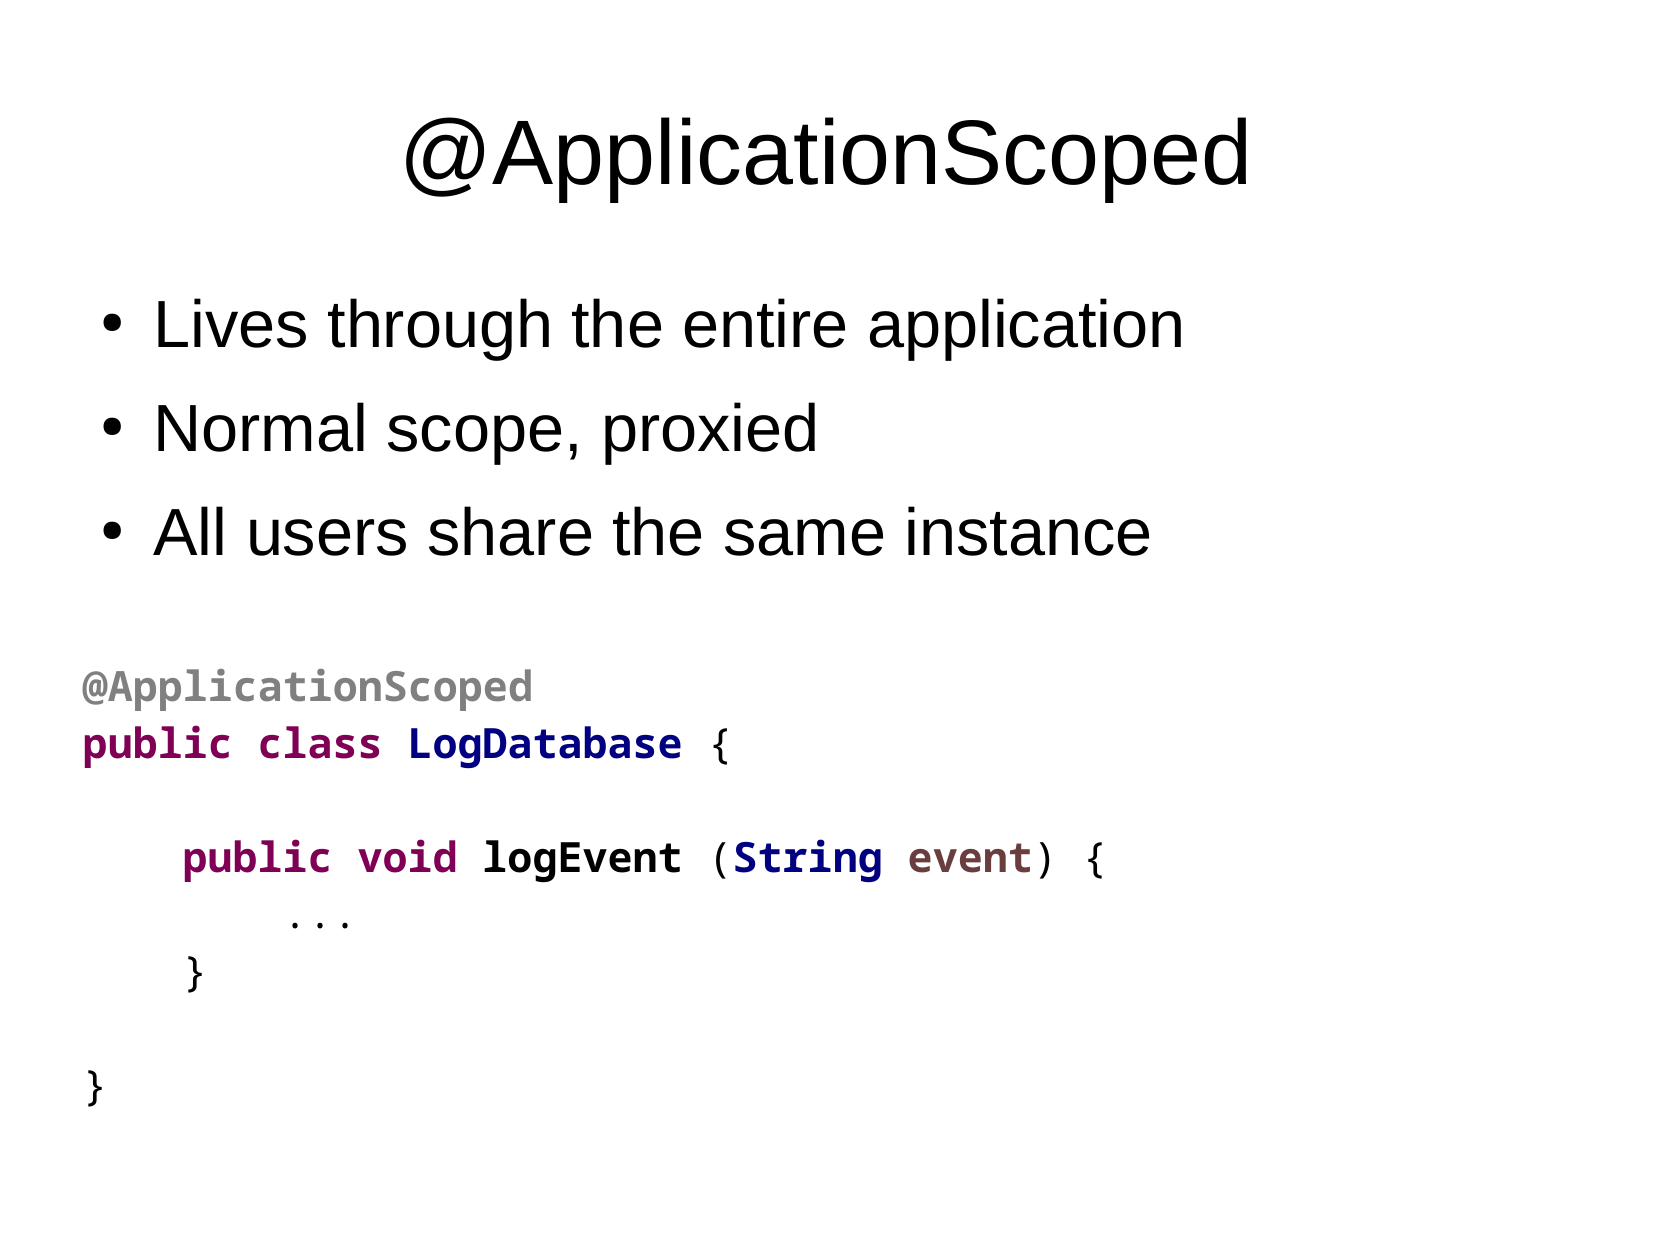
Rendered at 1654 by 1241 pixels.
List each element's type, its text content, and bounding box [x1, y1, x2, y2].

title @ApplicationScoped [82, 49, 1571, 257]
list Lives through the entire application Normal scope, proxied All users share the same instance @ApplicationScoped public class LogDatabase { public void logEvent (String event) { ... } } [82, 290, 1571, 1109]
